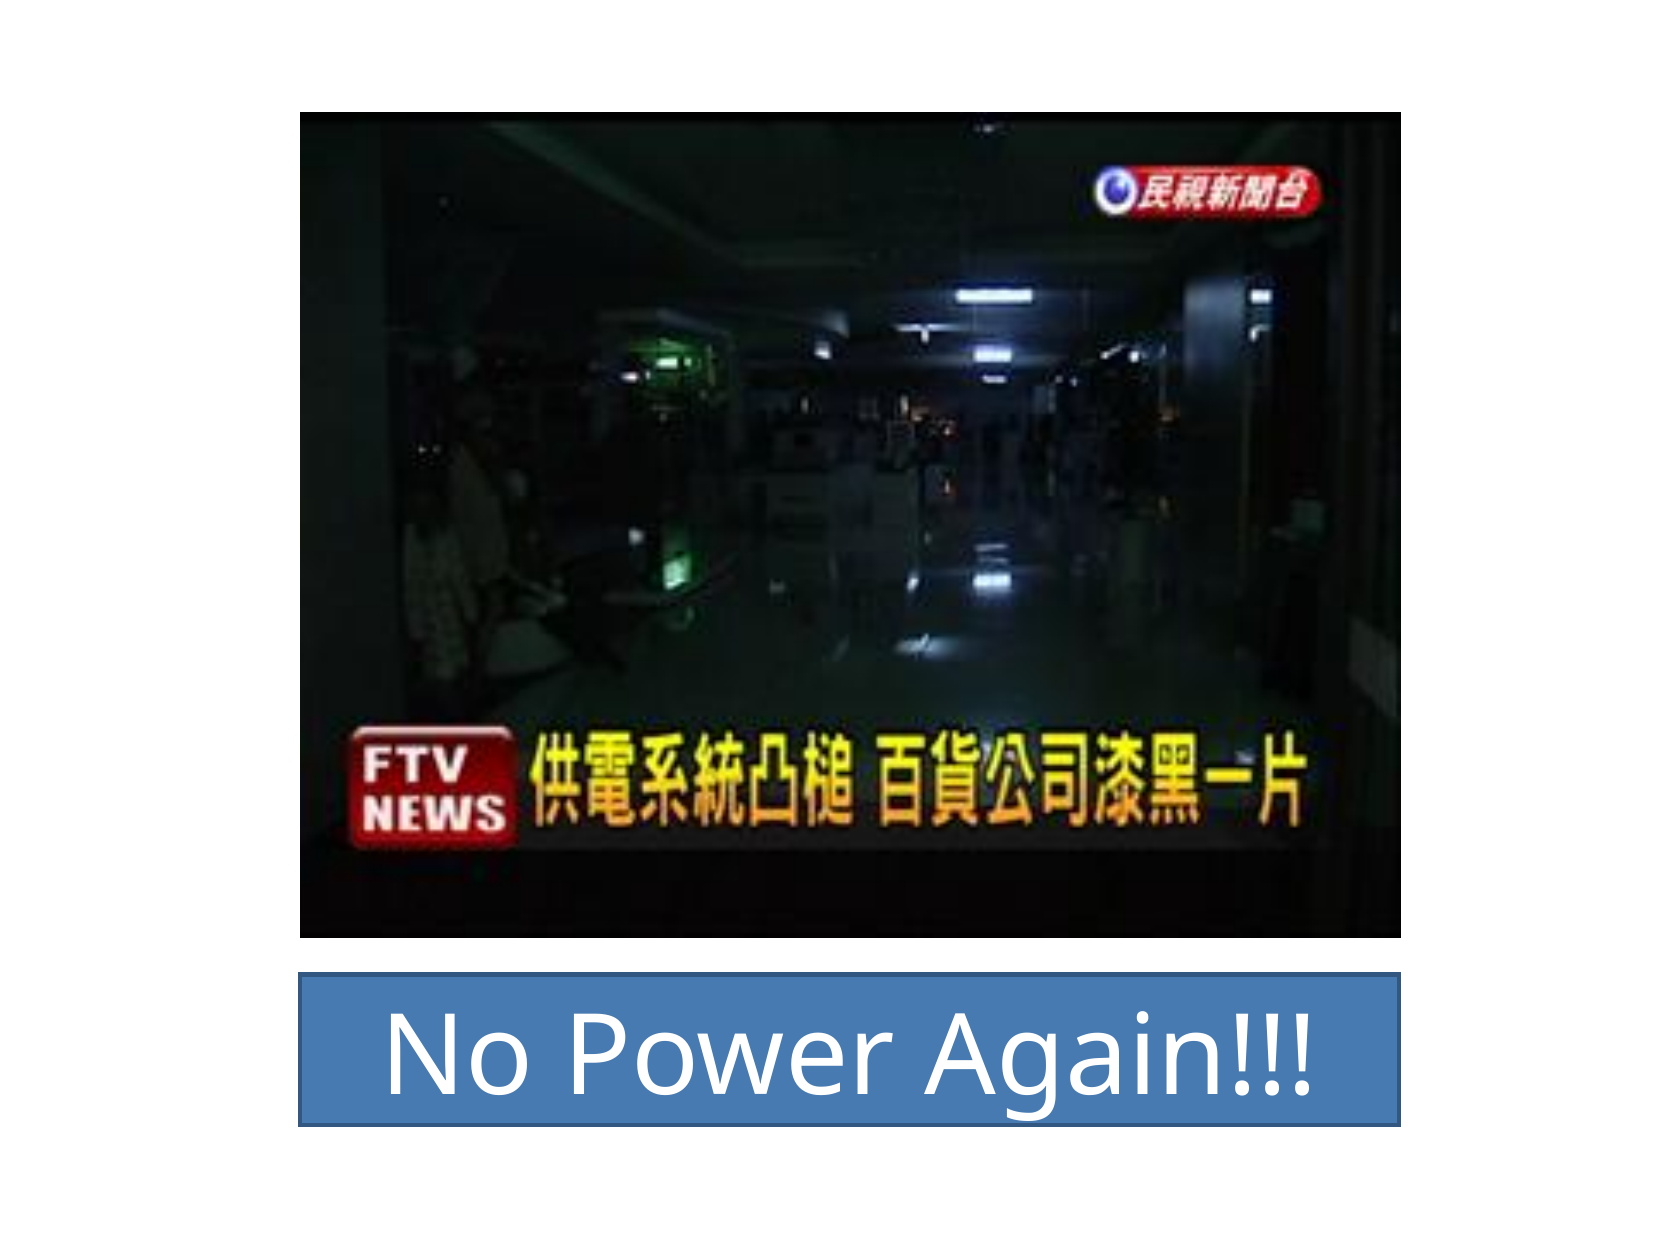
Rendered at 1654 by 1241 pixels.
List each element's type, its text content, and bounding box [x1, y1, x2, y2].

picture [300, 112, 1401, 938]
text_box No Power Again!!! [299, 974, 1400, 1126]
